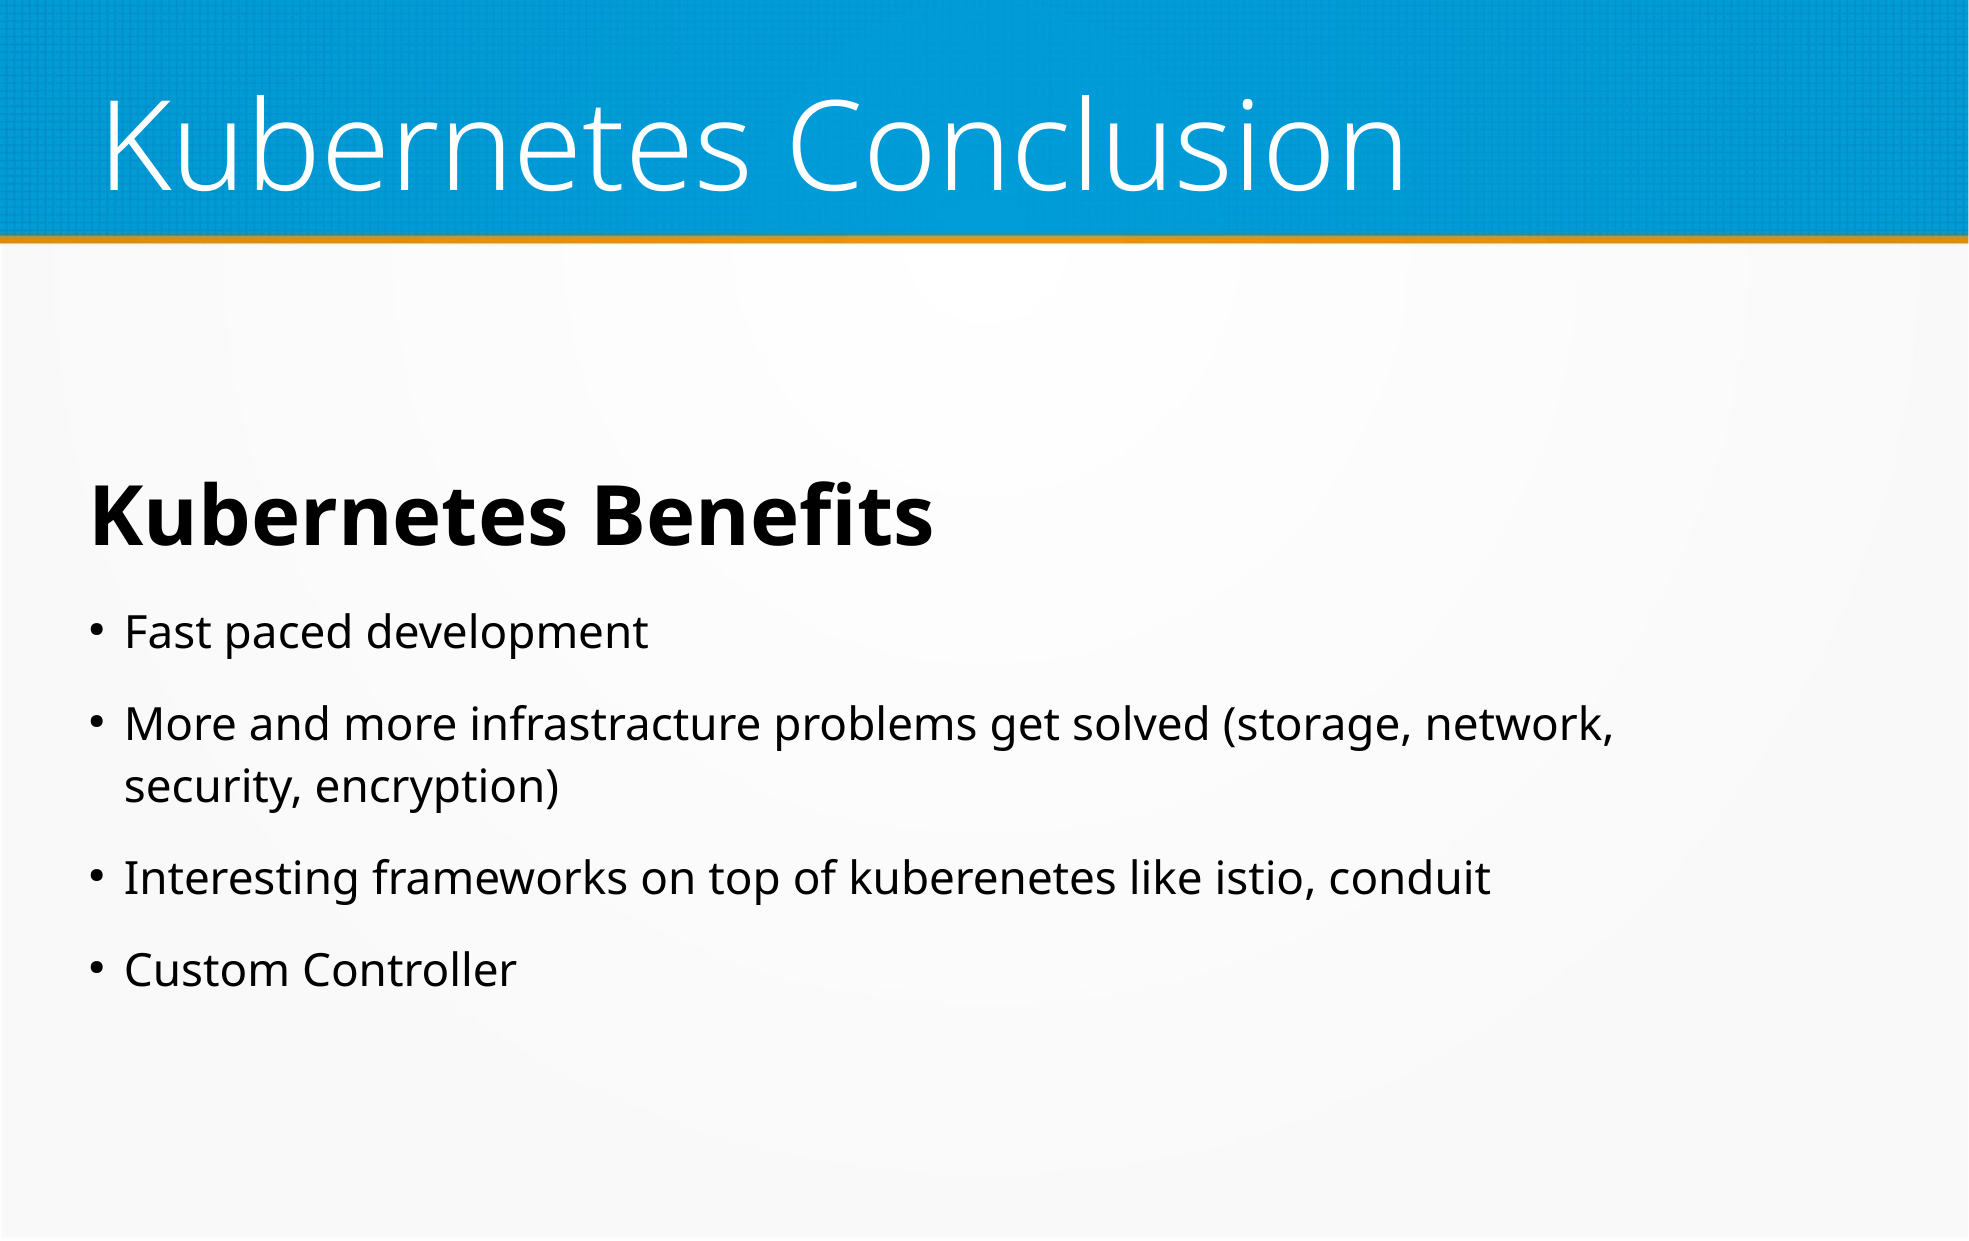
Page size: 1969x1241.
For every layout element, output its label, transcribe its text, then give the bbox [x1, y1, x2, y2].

picture [0, 233, 1969, 1241]
title Kubernetes Conclusion [98, 19, 1870, 227]
text_box Kubernetes Benefits Fast paced development More and more infrastracture problems get solved (storage, network, security, encryption) Interesting frameworks on top of kuberenetes like istio, conduit Custom Controller [82, 293, 1772, 1163]
